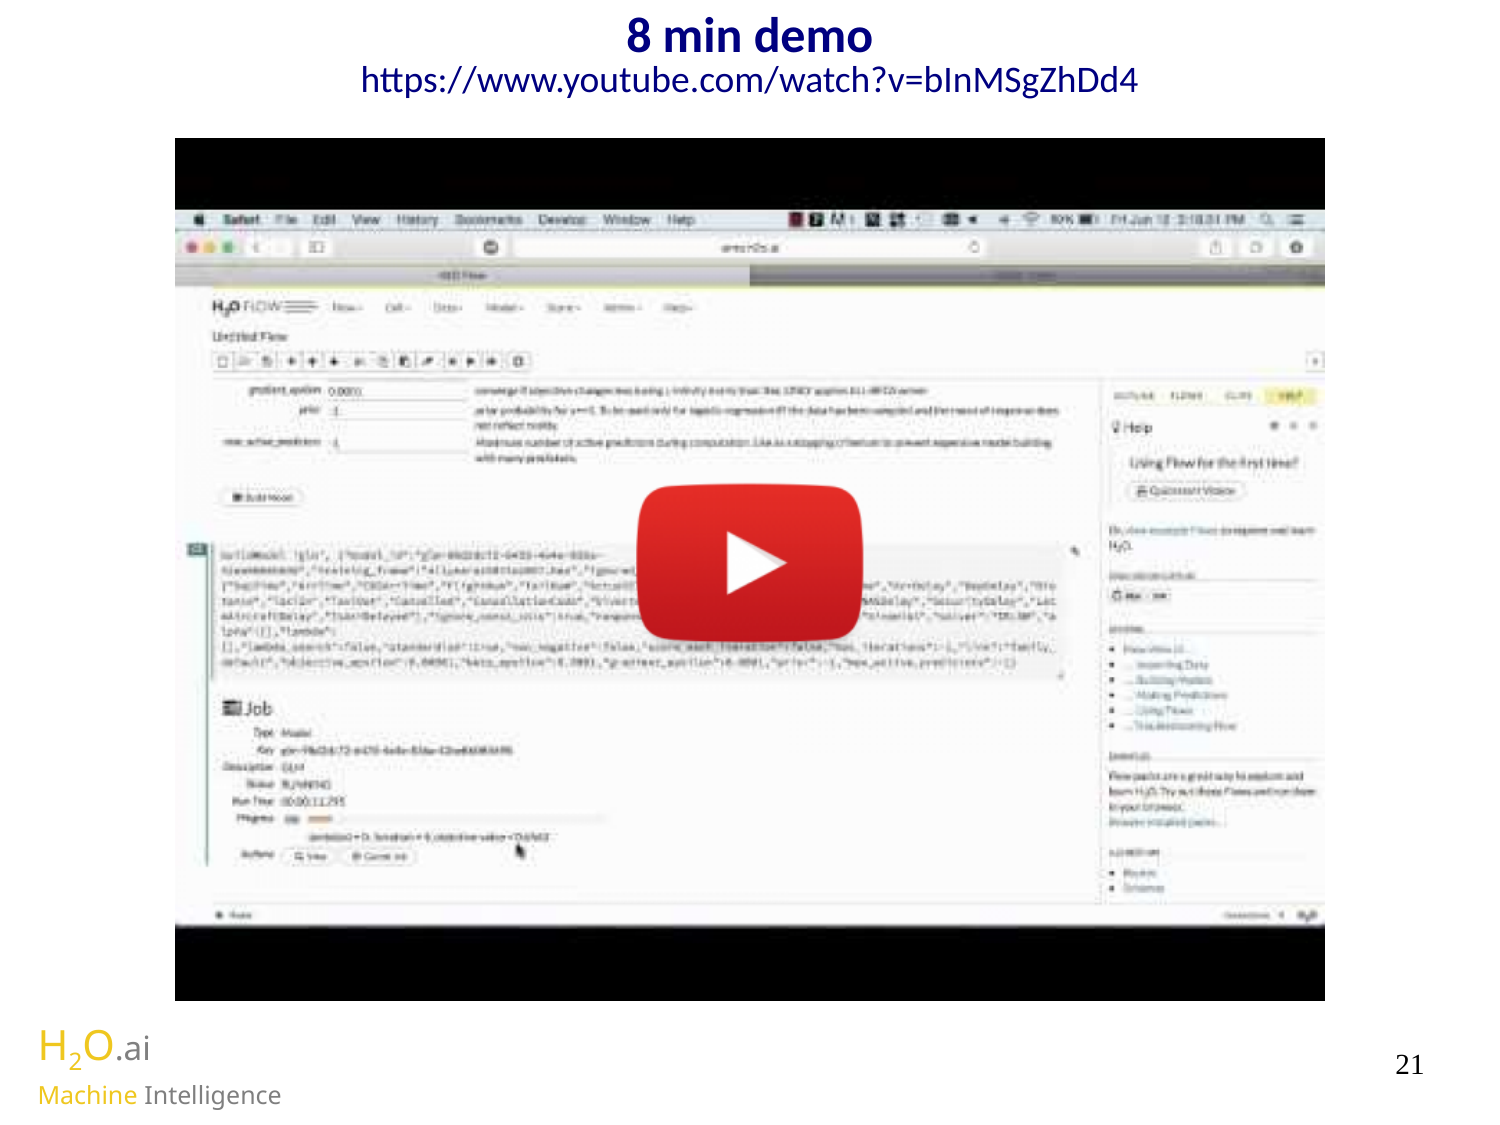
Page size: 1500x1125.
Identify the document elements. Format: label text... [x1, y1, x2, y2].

title 8 min demo https://www.youtube.com/watch?v=bInMSgZhDd4 [75, 21, 1425, 96]
picture [175, 138, 1325, 1001]
